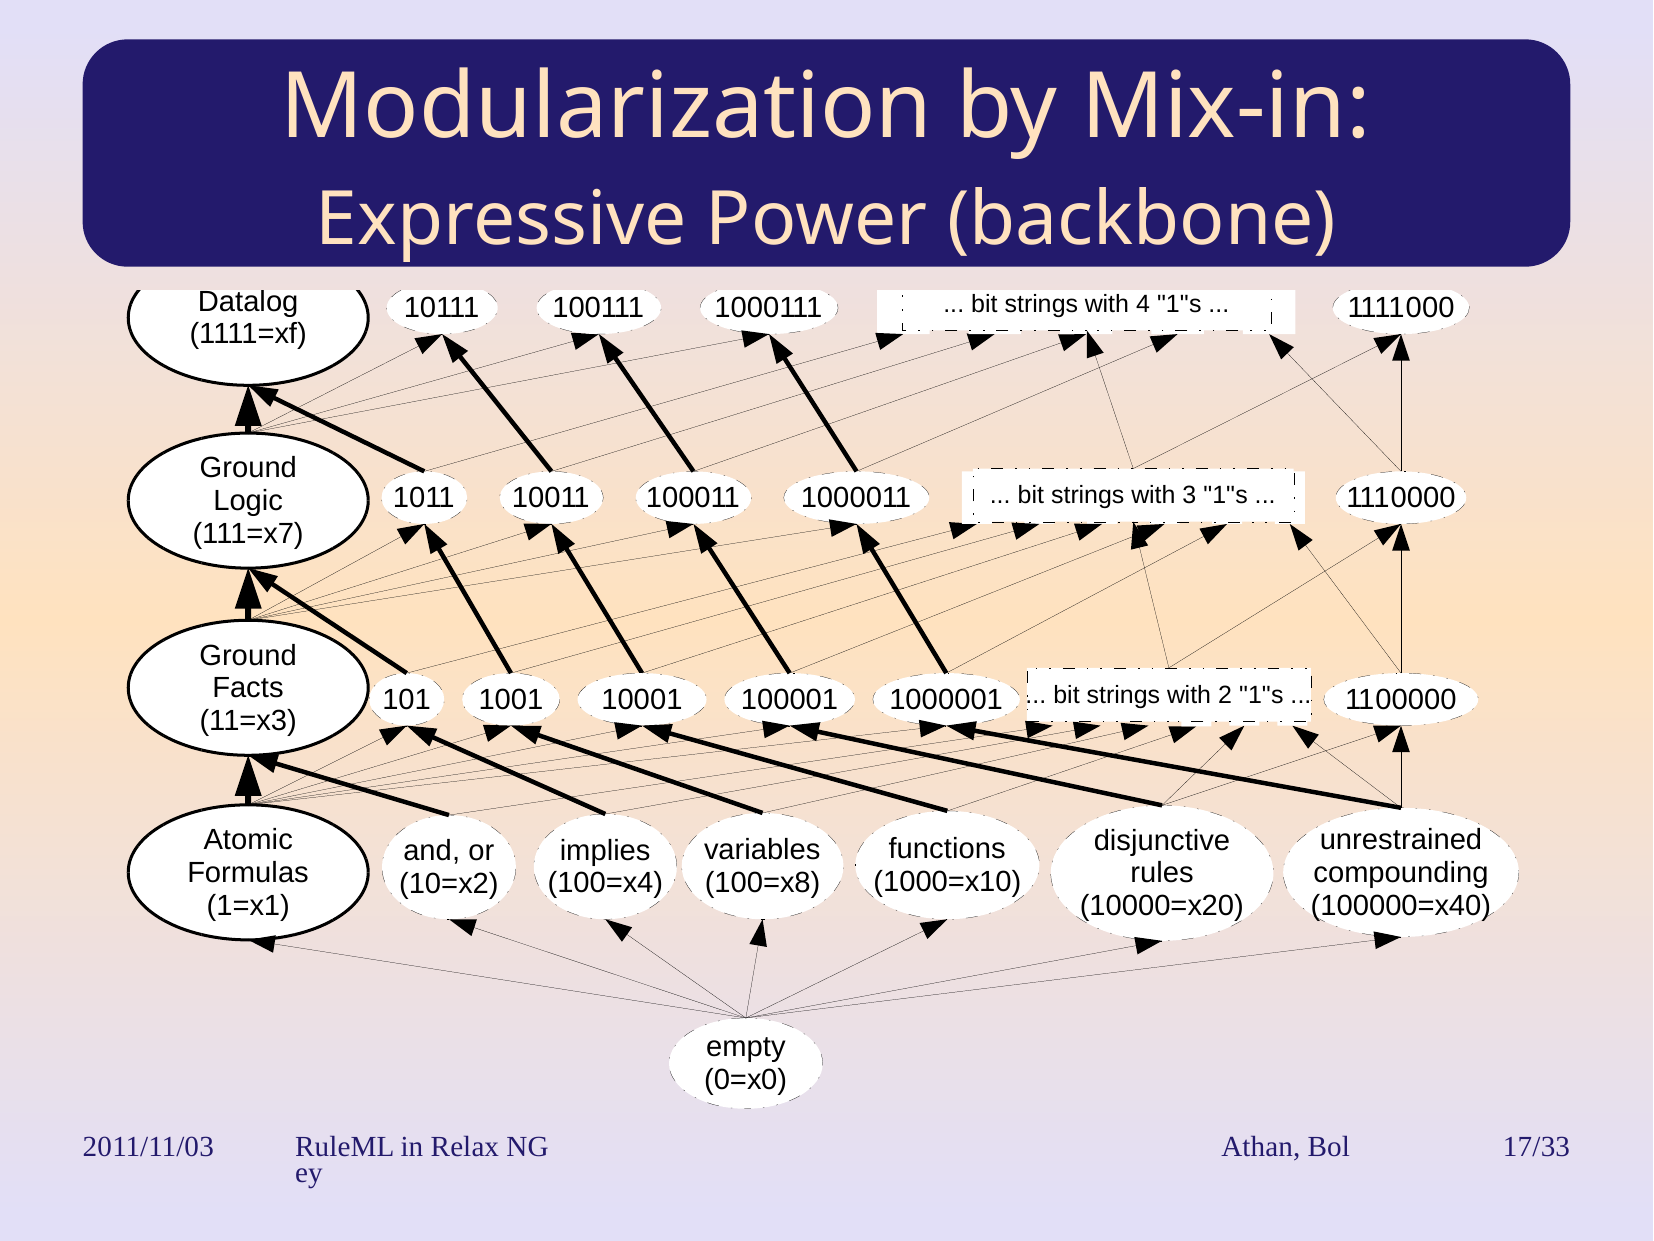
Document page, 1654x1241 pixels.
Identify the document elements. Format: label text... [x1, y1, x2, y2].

title Modularization by Mix-in: Expressive Power (backbone) [82, 49, 1571, 257]
chart [88, 290, 1571, 1109]
